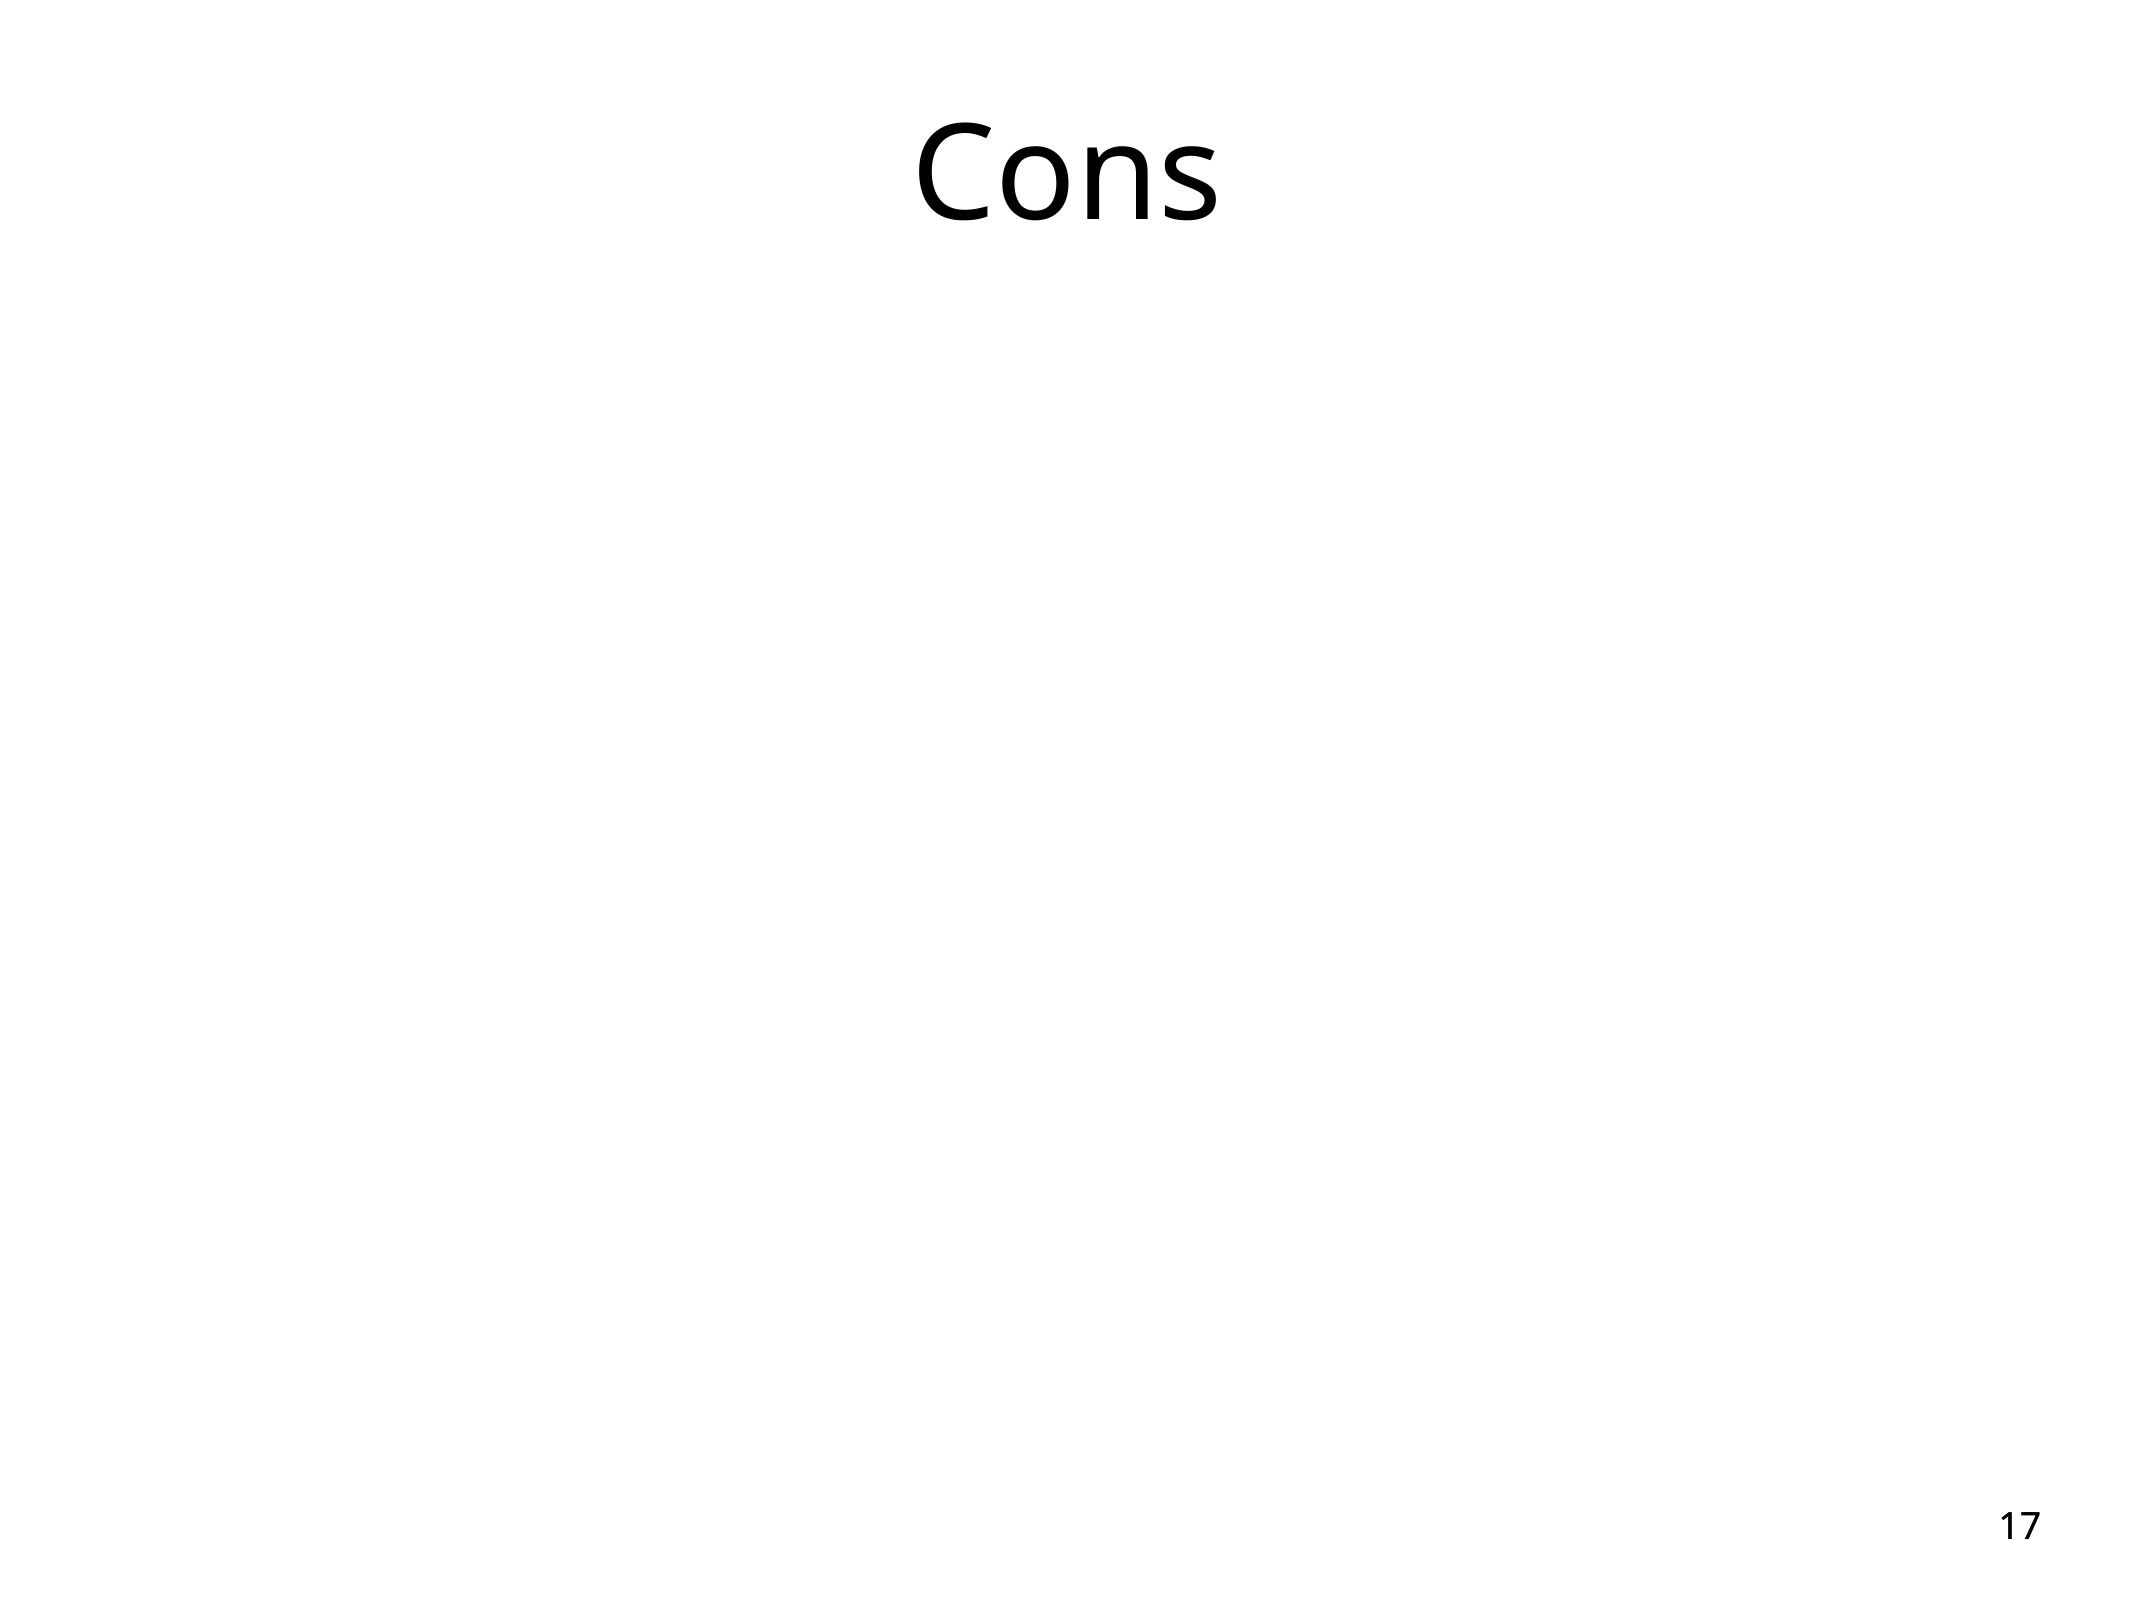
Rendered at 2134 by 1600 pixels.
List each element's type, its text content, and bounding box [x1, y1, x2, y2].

text_box <number> [1985, 1493, 2055, 1557]
title Cons [156, 72, 1978, 261]
